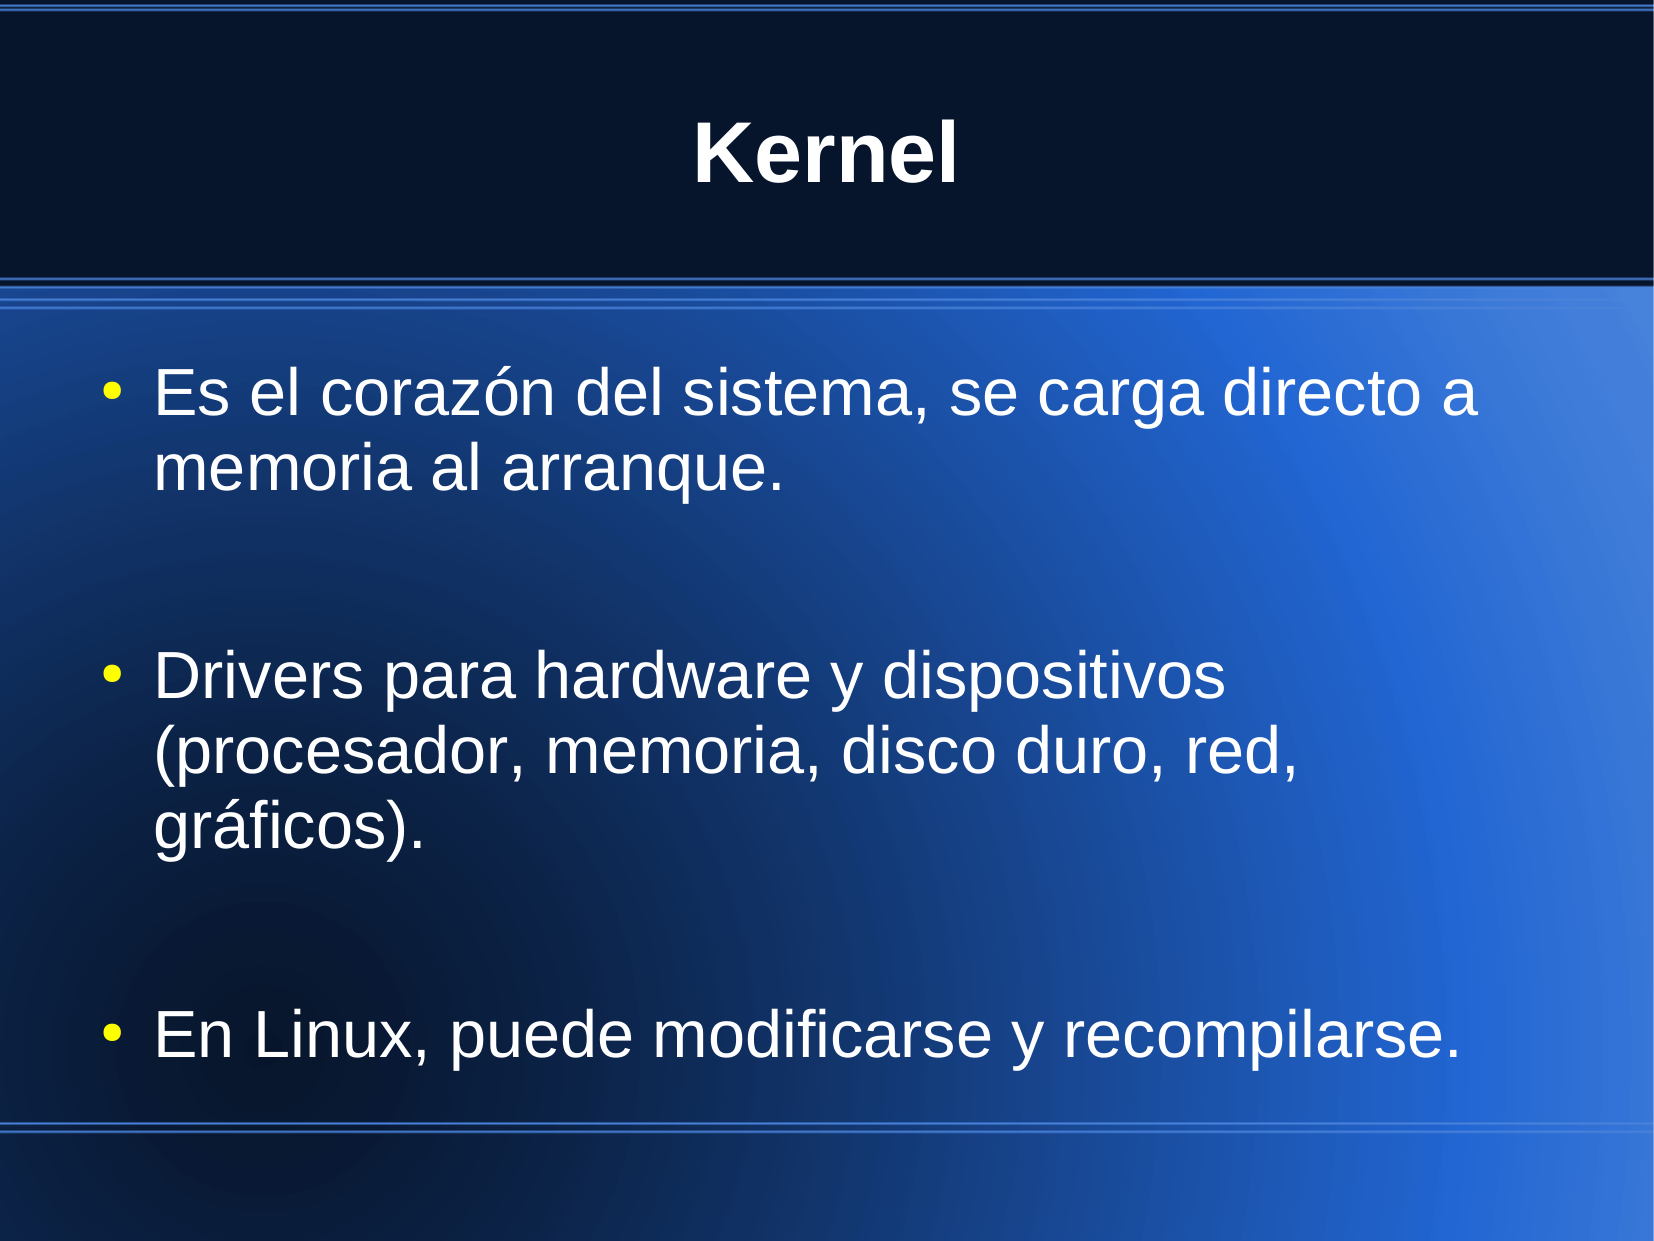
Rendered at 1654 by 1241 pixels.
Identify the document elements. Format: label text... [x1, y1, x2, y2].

picture [0, 0, 1654, 1241]
list Es el corazón del sistema, se carga directo a memoria al arranque. Drivers para hardware y dispositivos (procesador, memoria, disco duro, red, gráficos). En Linux, puede modificarse y recompilarse. [82, 355, 1571, 1075]
title Kernel [82, 49, 1571, 257]
